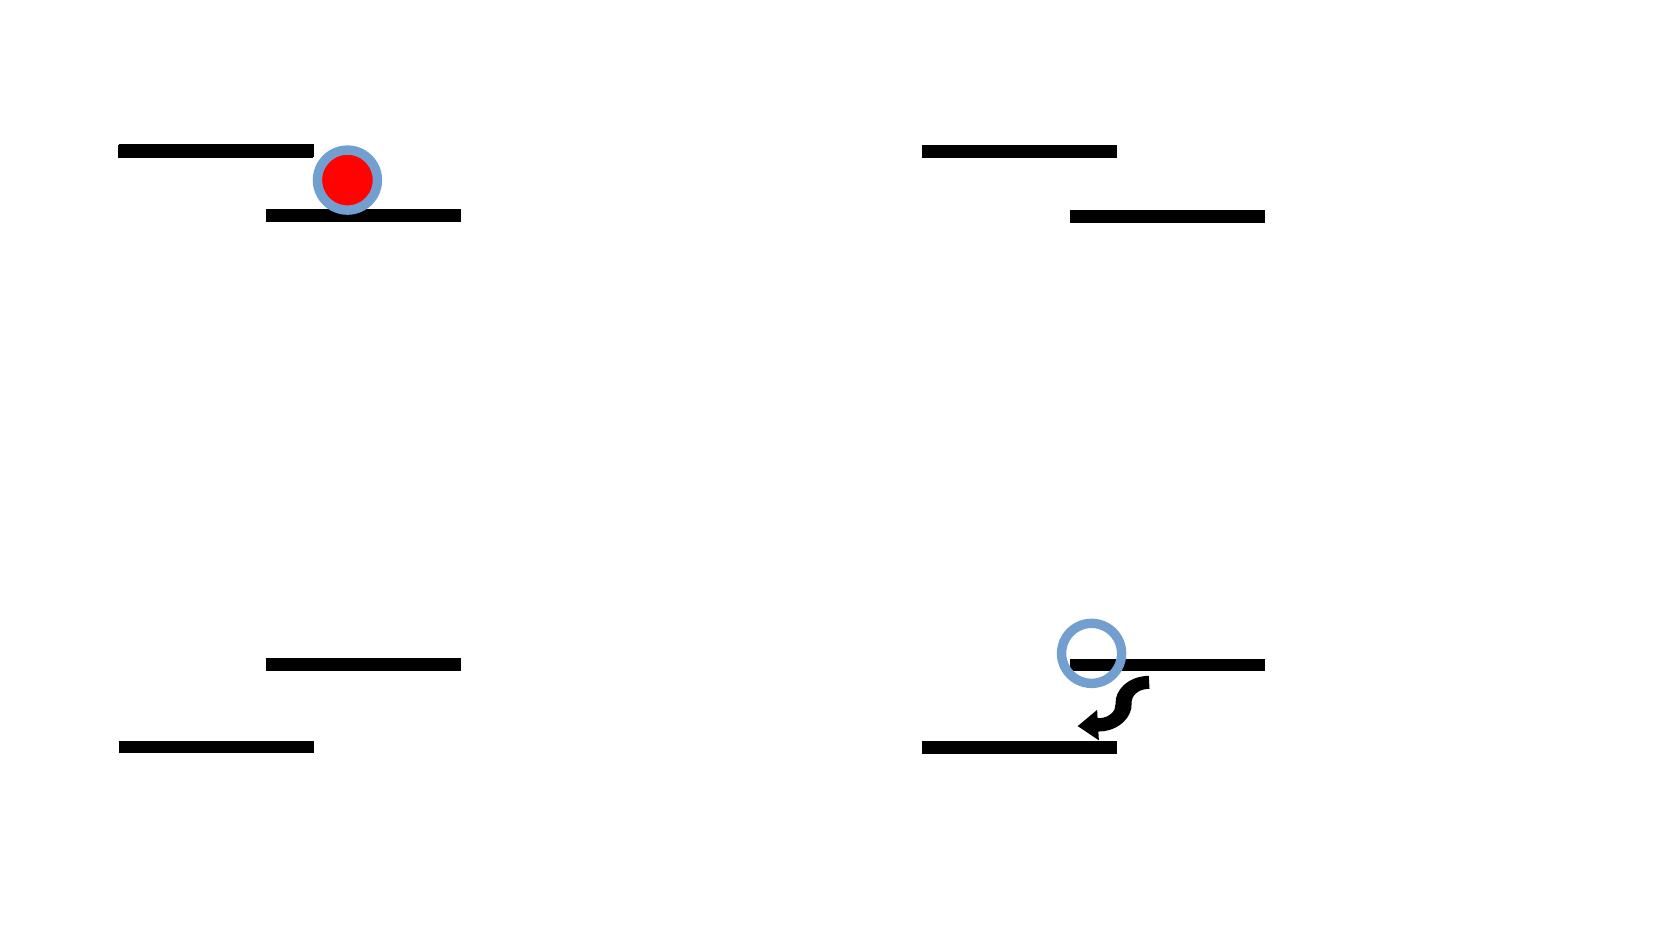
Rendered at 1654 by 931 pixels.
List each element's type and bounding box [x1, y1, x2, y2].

text_box [317, 150, 378, 211]
text_box [1077, 675, 1150, 741]
